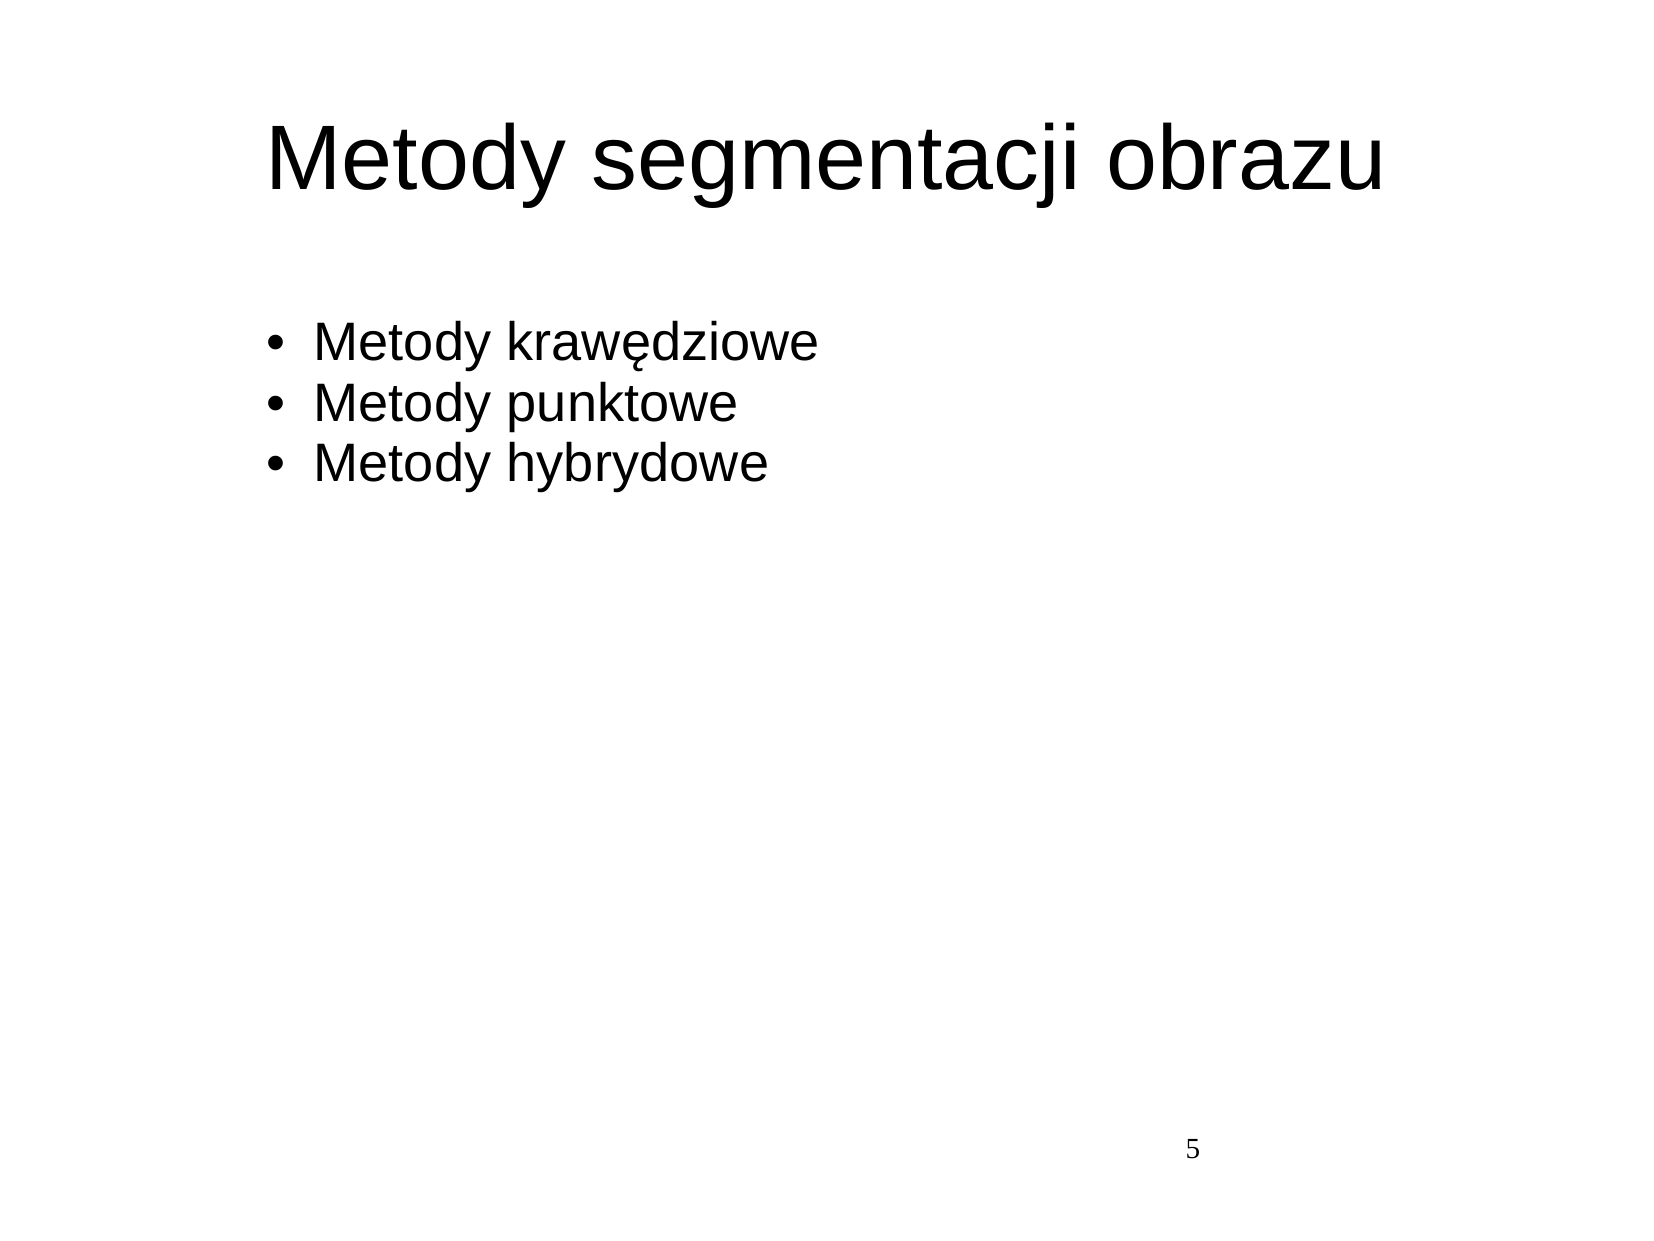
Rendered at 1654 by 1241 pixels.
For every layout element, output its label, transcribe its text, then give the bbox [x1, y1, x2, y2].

title Metody segmentacji obrazu [82, 49, 1571, 257]
text_box Metody krawędziowe Metody punktowe Metody hybrydowe [251, 304, 886, 646]
